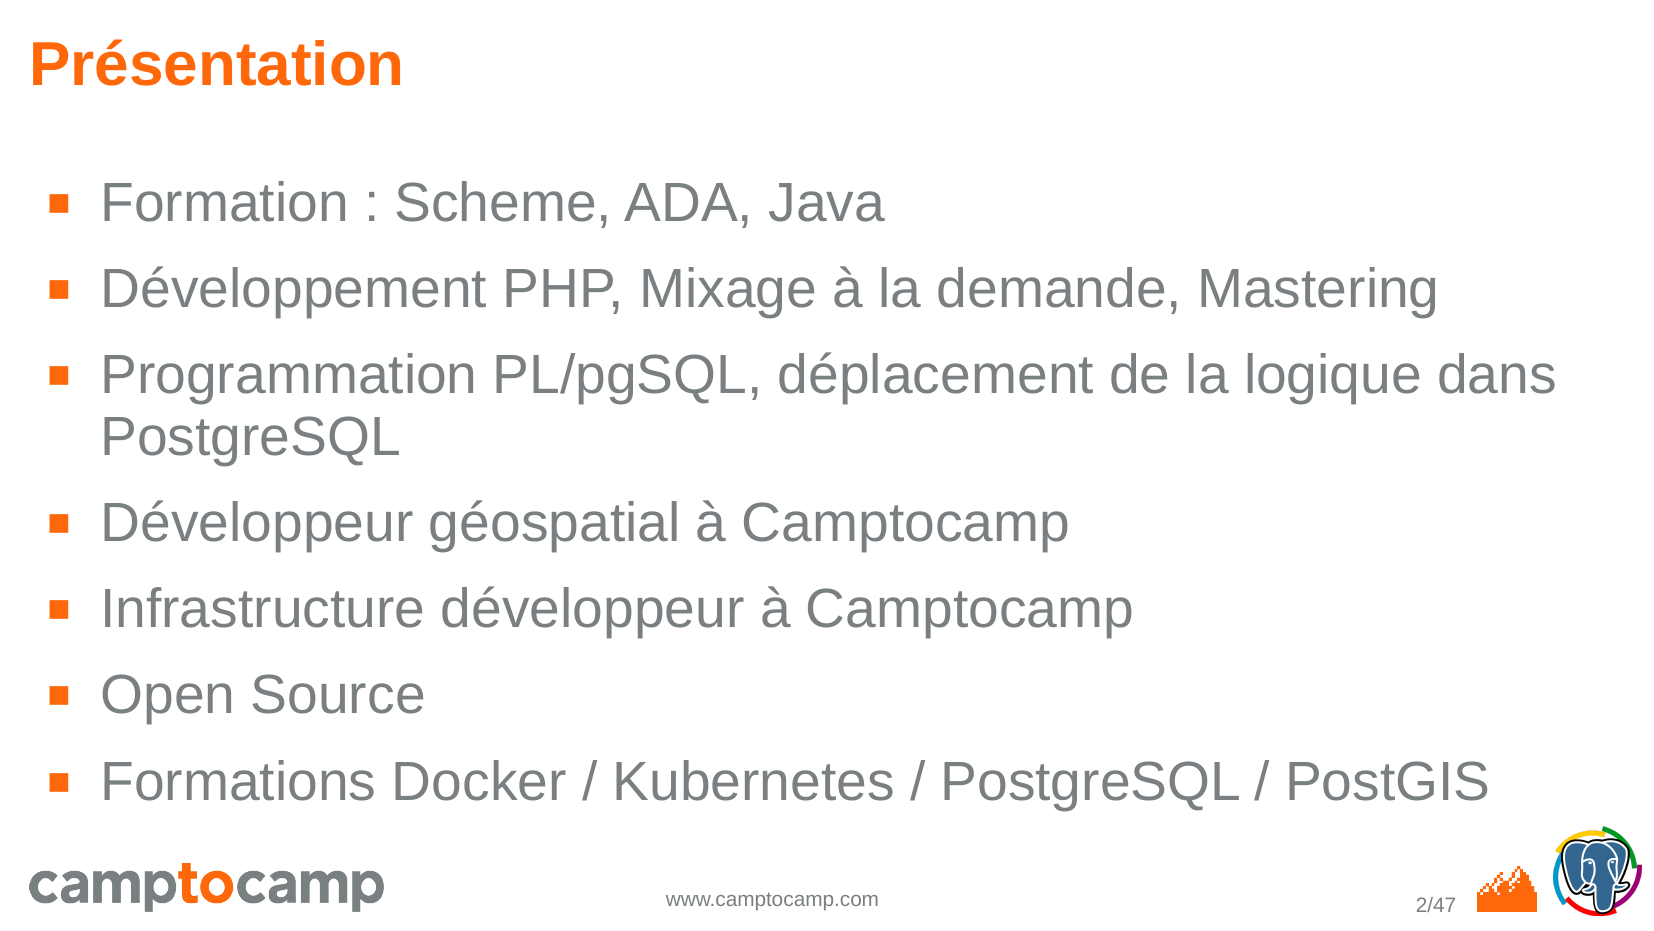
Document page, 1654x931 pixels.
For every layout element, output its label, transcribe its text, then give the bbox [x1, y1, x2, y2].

list Formation : Scheme, ADA, Java Développement PHP, Mixage à la demande, Mastering Programmation PL/pgSQL, déplacement de la logique dans PostgreSQL Développeur géospatial à Camptocamp Infrastructure développeur à Camptocamp Open Source Formations Docker / Kubernetes / PostgreSQL / PostGIS [29, 171, 1625, 827]
picture [29, 863, 384, 912]
picture [1477, 866, 1537, 912]
title Présentation [29, 29, 1625, 156]
picture [1553, 826, 1642, 916]
